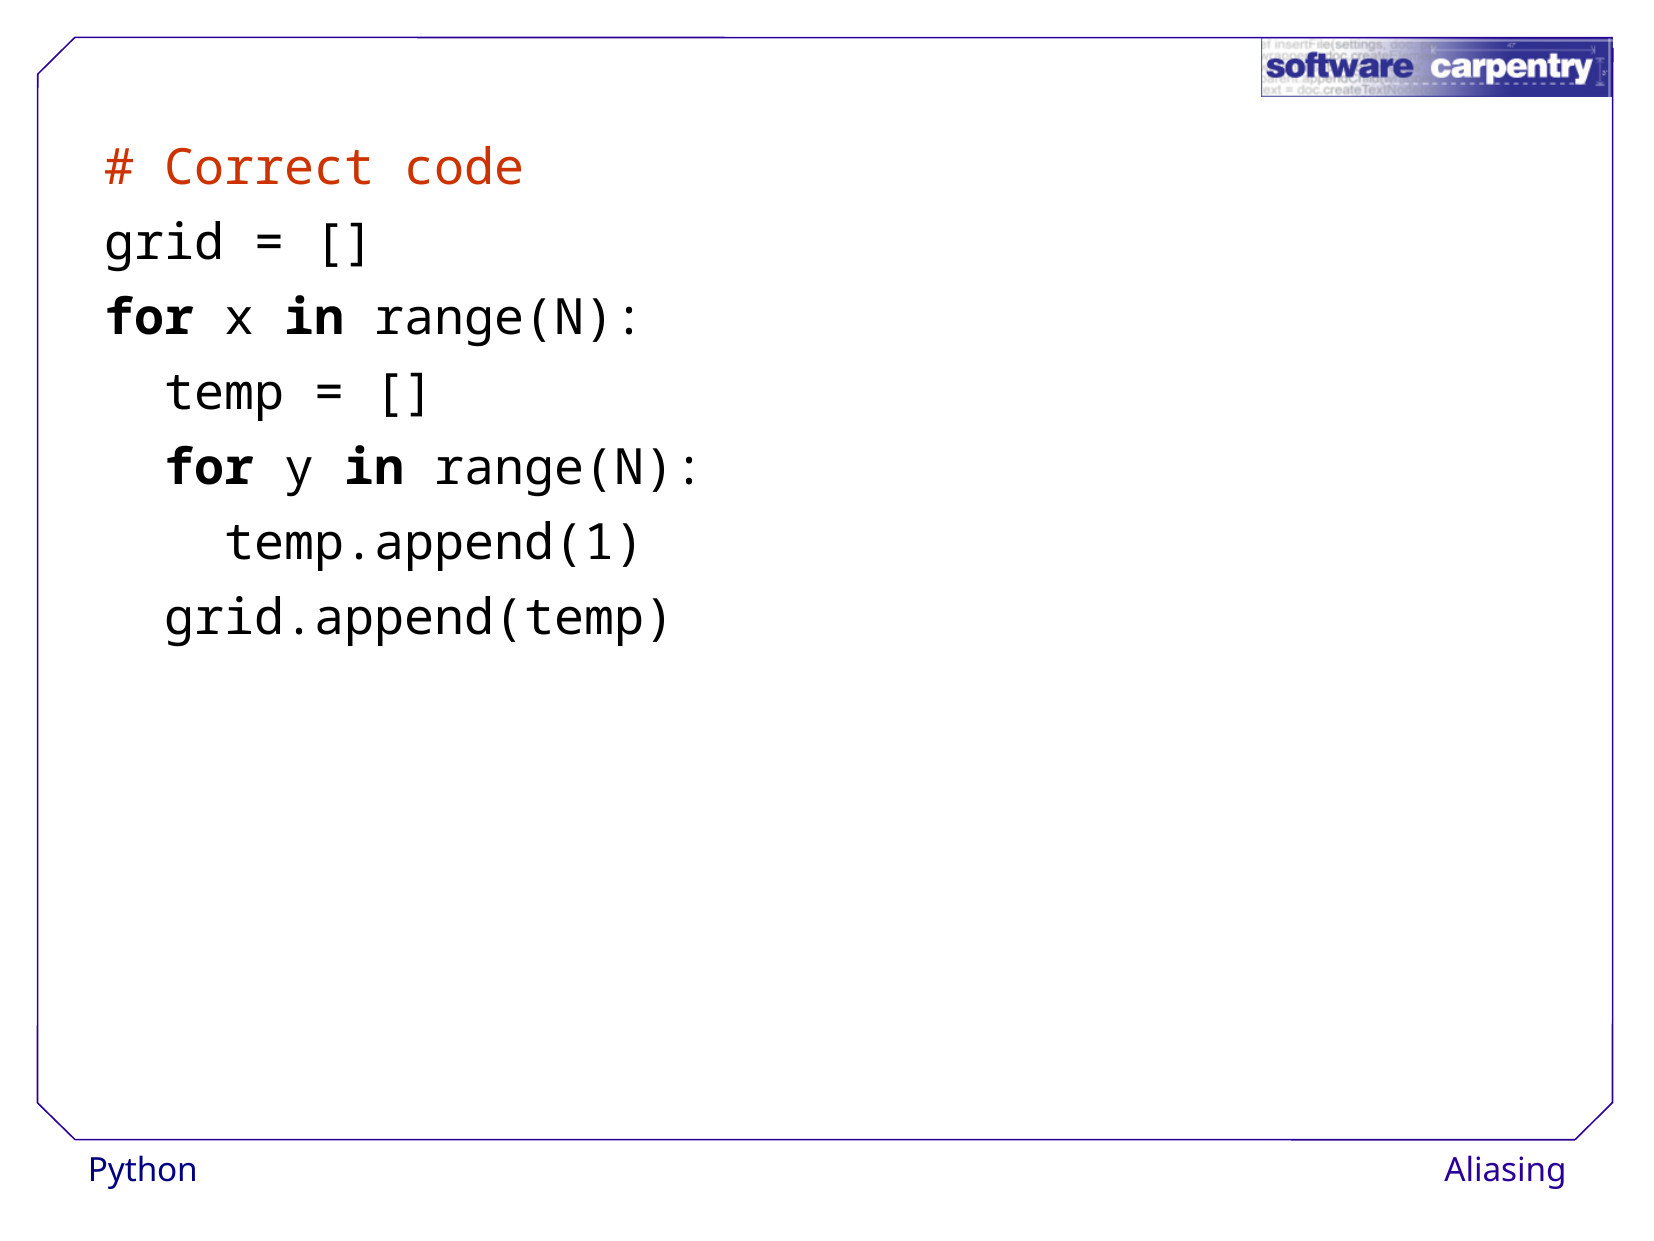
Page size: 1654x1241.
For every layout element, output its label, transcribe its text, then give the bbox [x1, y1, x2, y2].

picture [1261, 39, 1613, 97]
text_box # Correct code grid = [] for x in range(N): temp = [] for y in range(N): temp.append(1) grid.append(temp) [89, 112, 1508, 1055]
